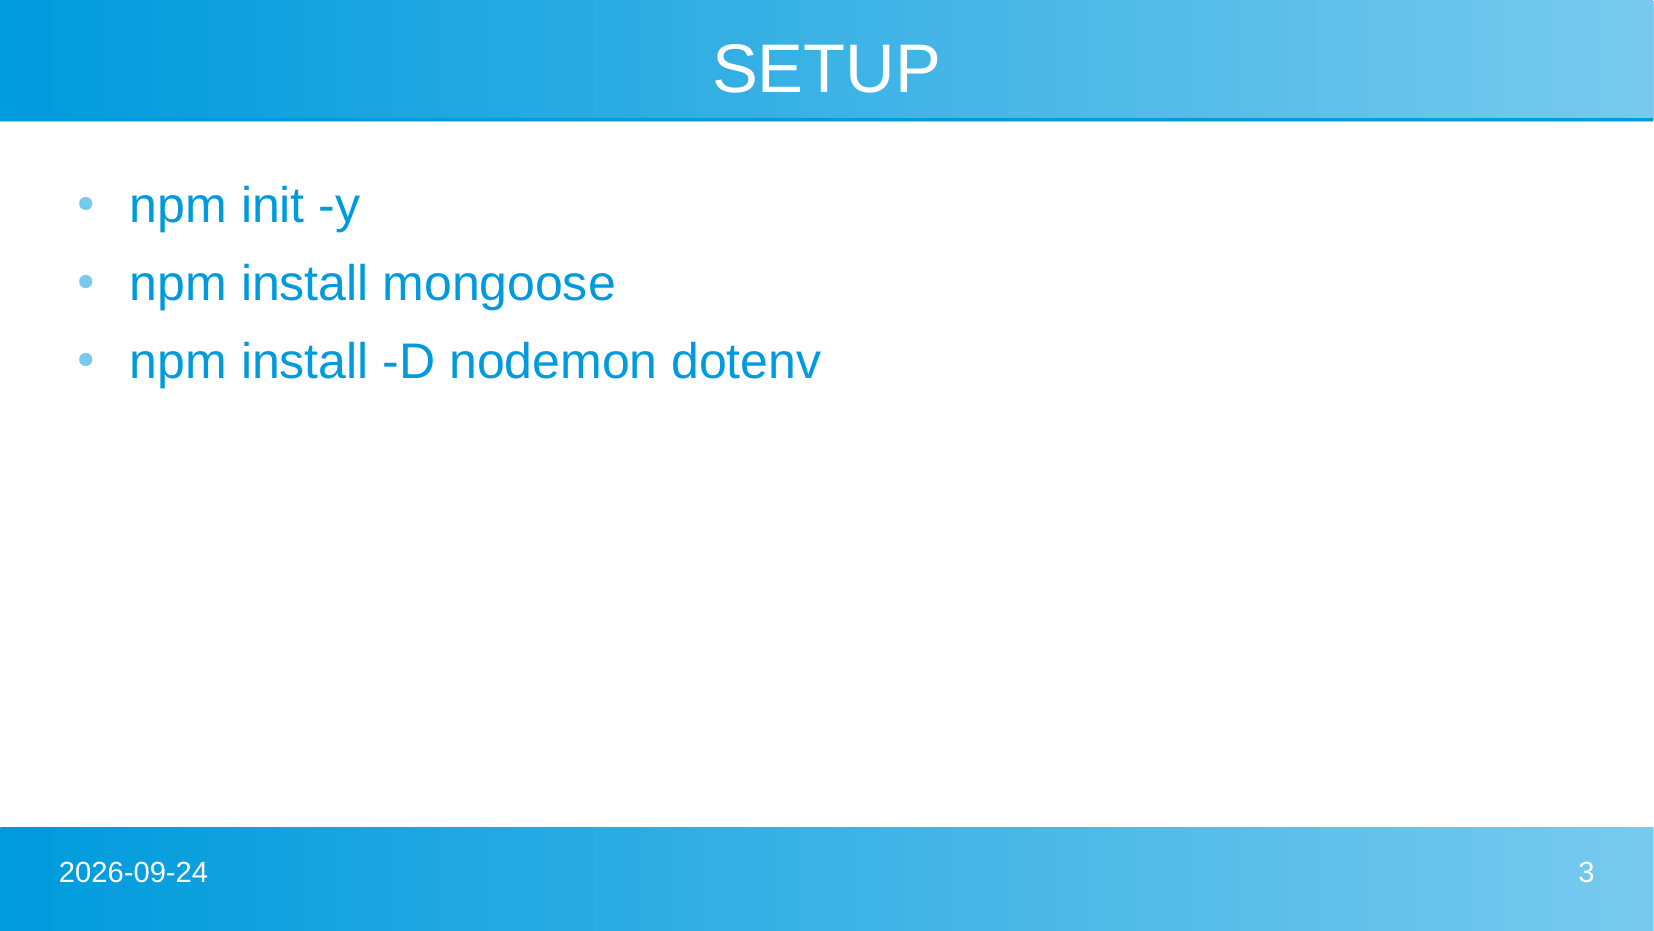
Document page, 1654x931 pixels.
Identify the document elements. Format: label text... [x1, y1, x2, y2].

title SETUP [59, 29, 1595, 108]
list npm init -y npm install mongoose npm install -D nodemon dotenv [59, 177, 1595, 768]
